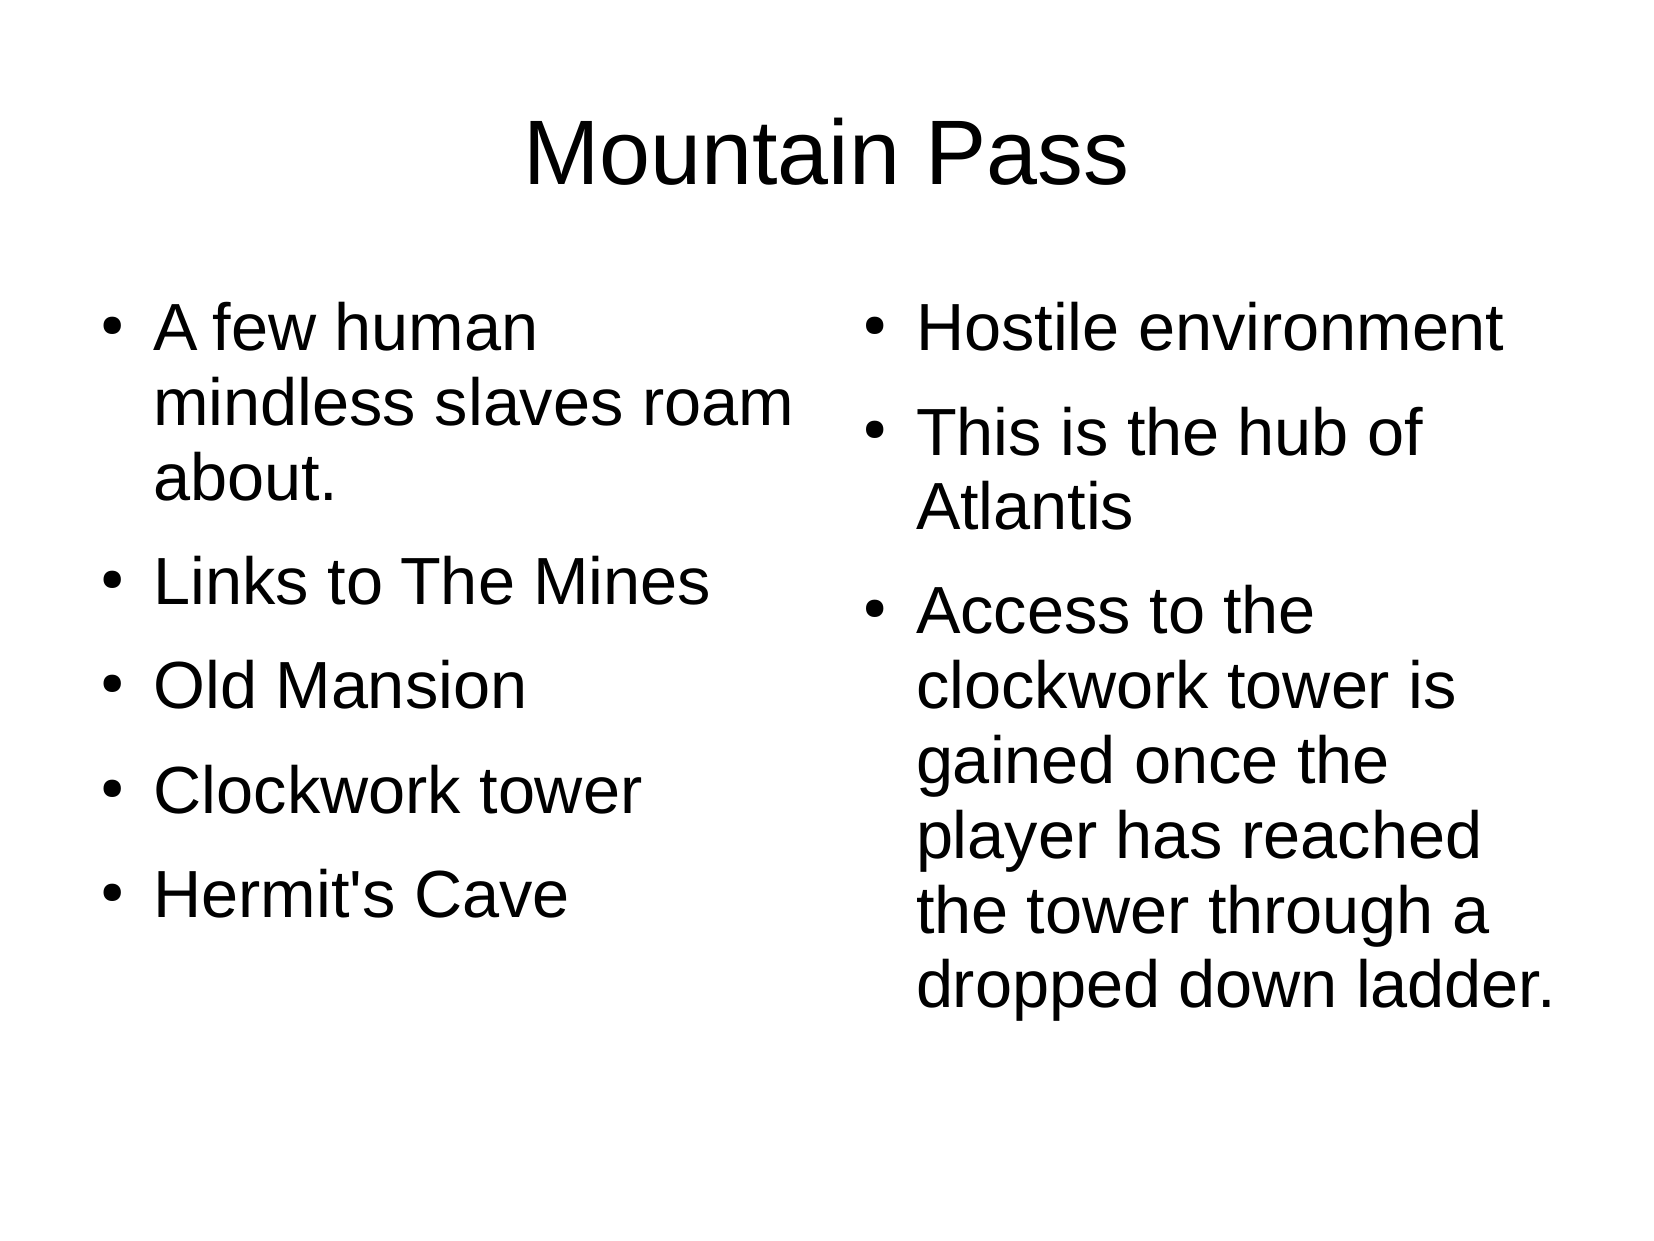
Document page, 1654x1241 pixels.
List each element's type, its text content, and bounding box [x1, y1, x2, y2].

list Hostile environment This is the hub of Atlantis Access to the clockwork tower is gained once the player has reached the tower through a dropped down ladder. [845, 290, 1572, 1109]
title Mountain Pass [82, 56, 1571, 250]
list A few human mindless slaves roam about. Links to The Mines Old Mansion Clockwork tower Hermit's Cave [82, 290, 809, 1109]
